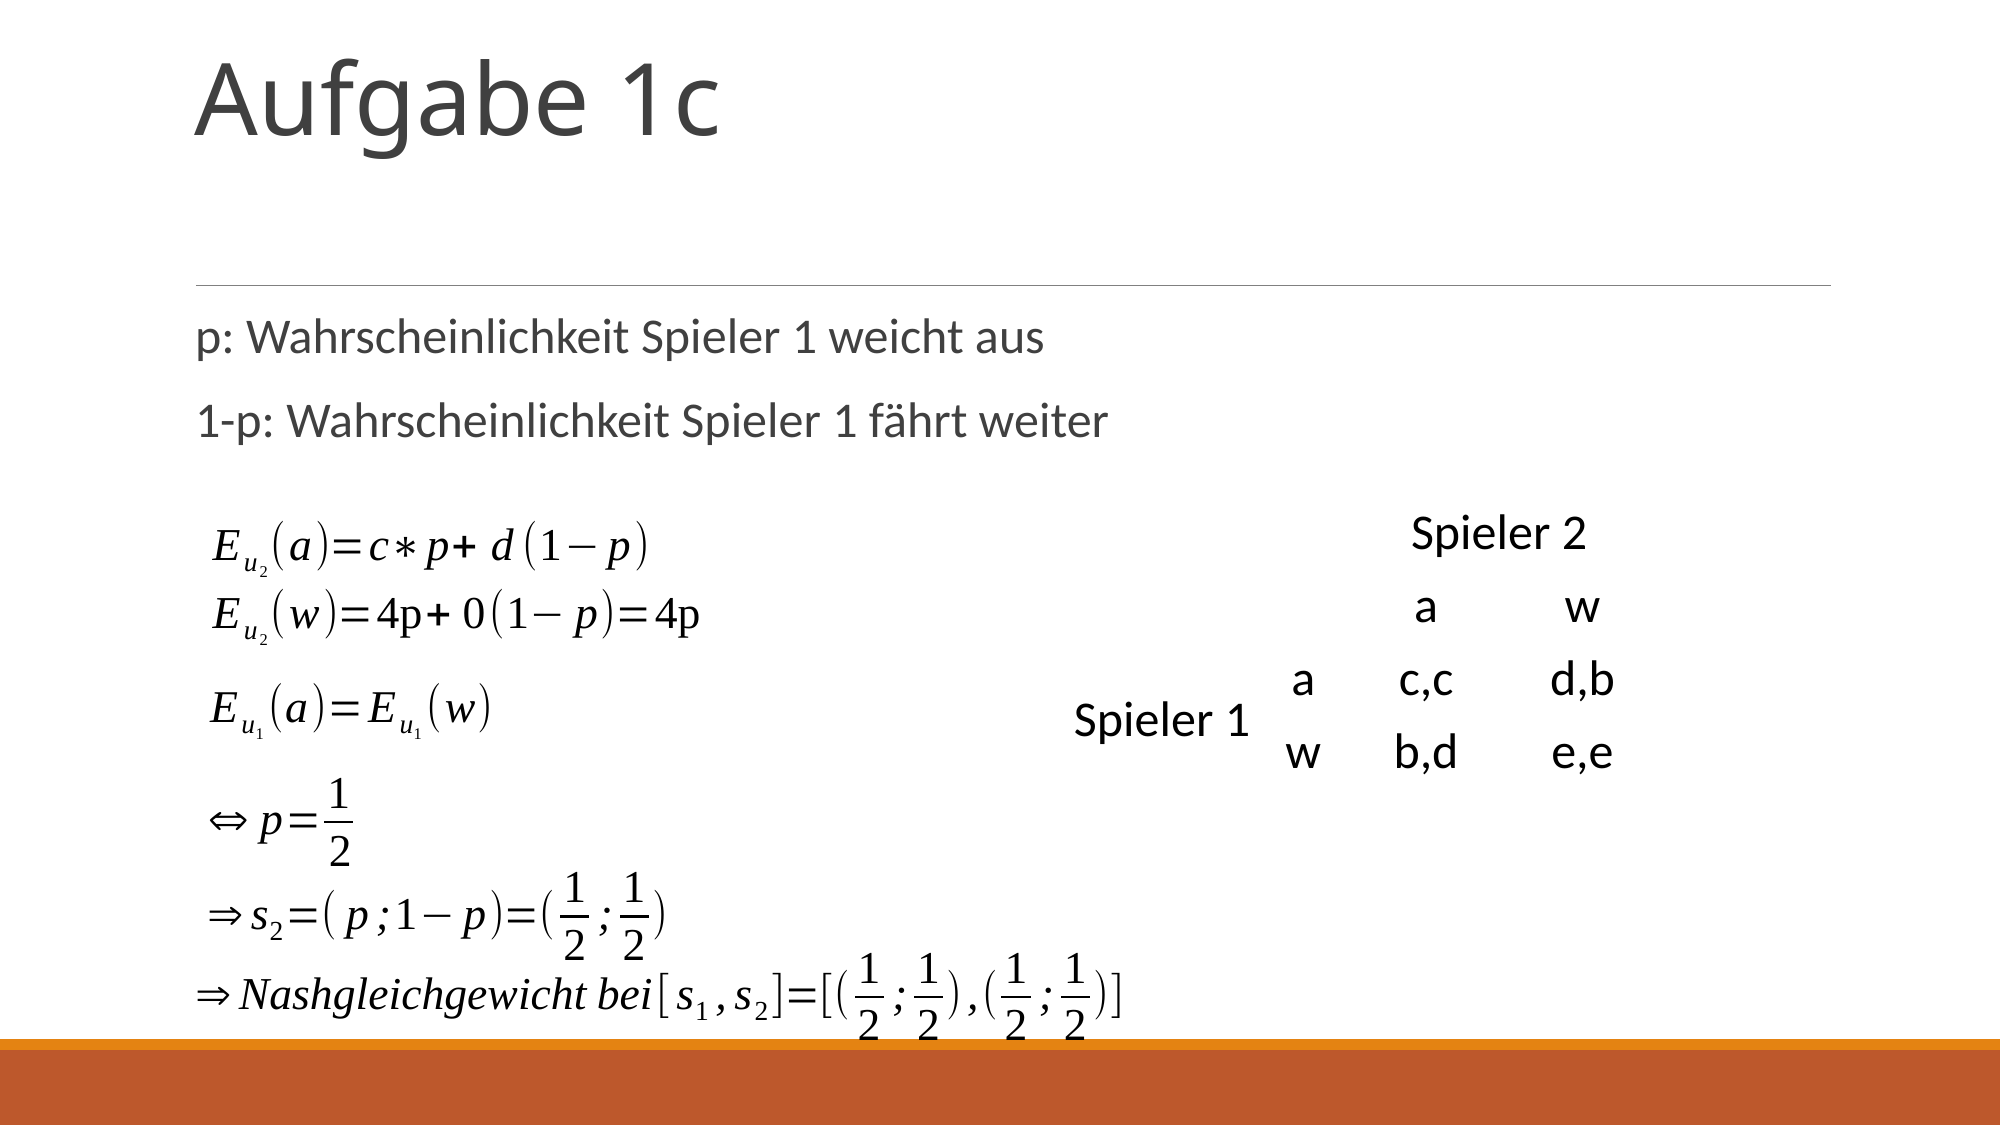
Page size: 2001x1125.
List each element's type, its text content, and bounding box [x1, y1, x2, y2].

table_cell b,d [1343, 724, 1509, 797]
chart [188, 767, 1130, 1052]
chart [200, 682, 500, 745]
table_cell a [1343, 578, 1509, 651]
table_cell d,b [1509, 651, 1655, 724]
table_header Spieler 2 [1343, 505, 1655, 578]
table_cell a [1264, 651, 1343, 724]
table_cell e,e [1509, 724, 1655, 797]
title Aufgabe 1c [180, 47, 1830, 285]
table_cell c,c [1343, 651, 1509, 724]
table_cell w [1264, 724, 1343, 797]
table_cell w [1509, 578, 1655, 651]
table_header [1068, 505, 1343, 651]
list p: Wahrscheinlichkeit Spieler 1 weicht aus 1-p: Wahrscheinlichkeit Spieler 1 fährt weiter [180, 302, 1831, 963]
chart [203, 587, 707, 651]
table_cell Spieler 1 [1068, 651, 1264, 797]
chart [203, 519, 656, 582]
